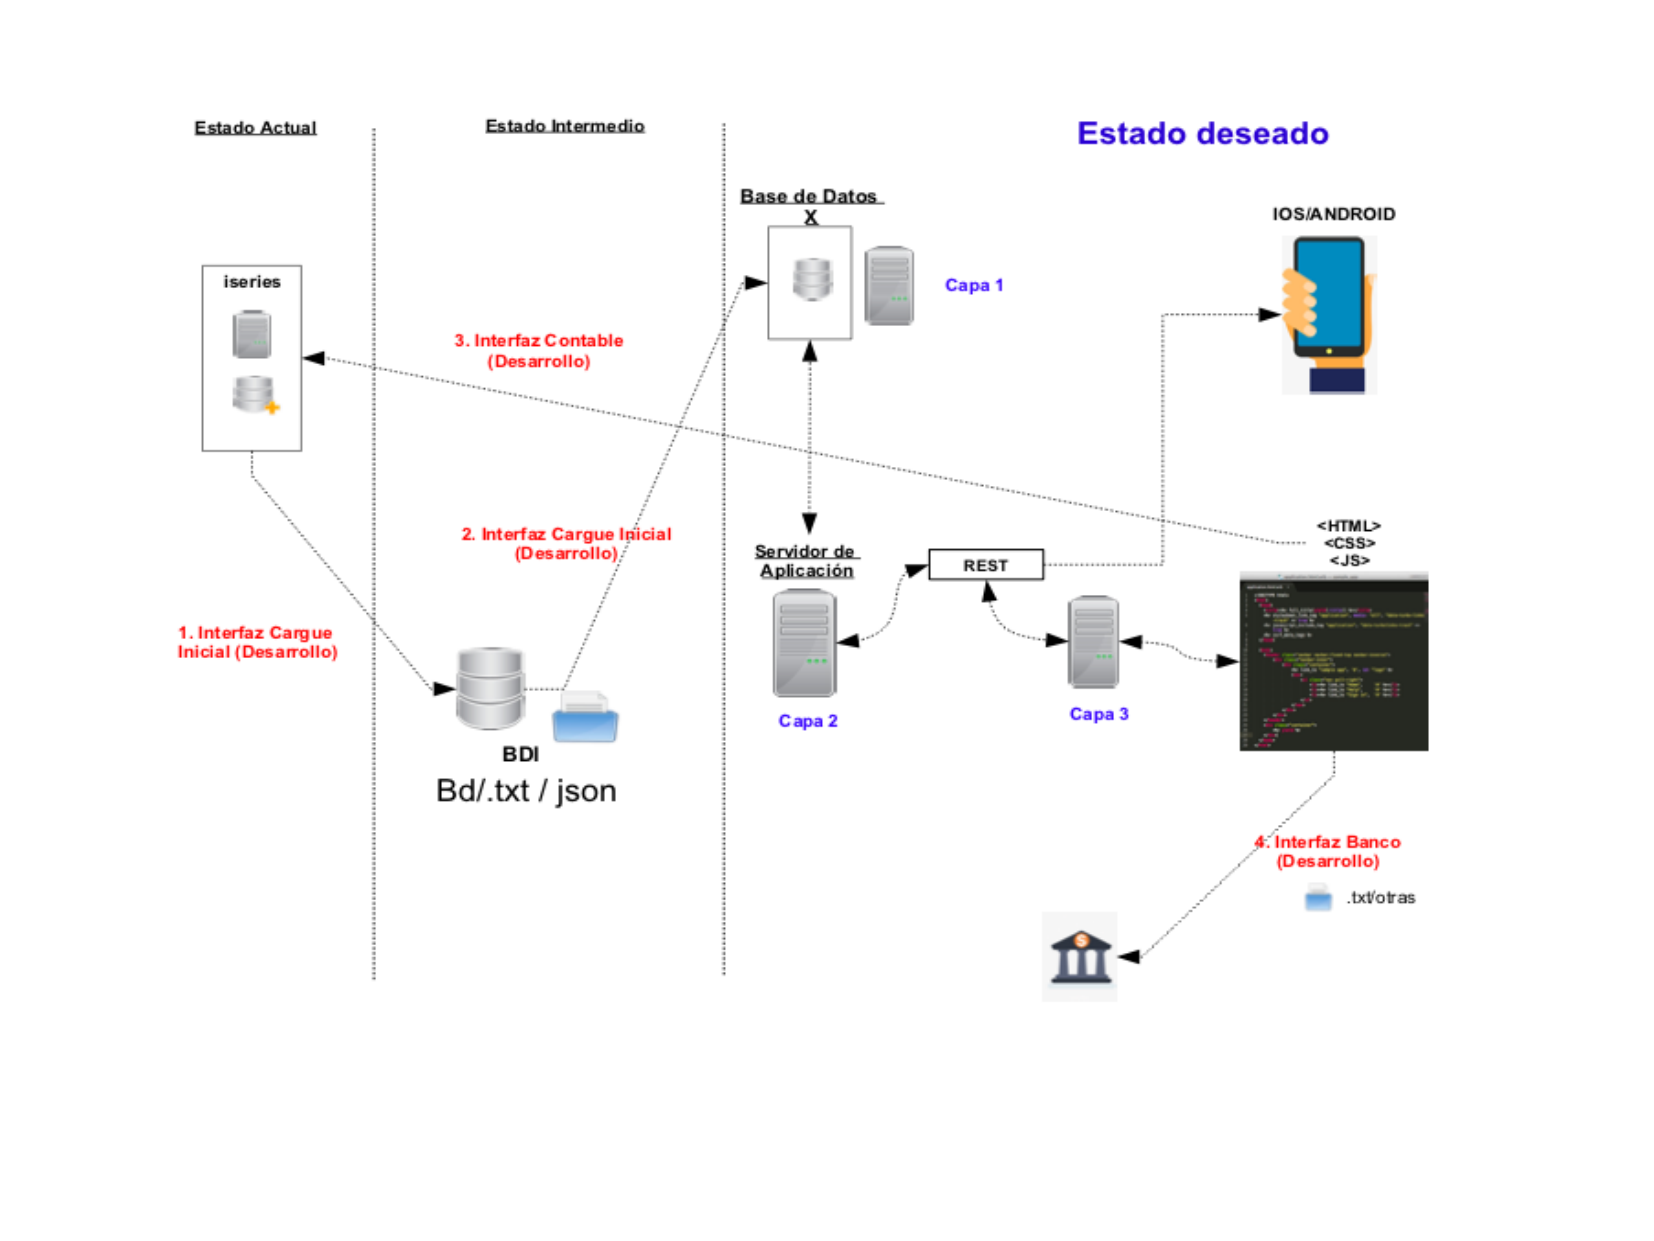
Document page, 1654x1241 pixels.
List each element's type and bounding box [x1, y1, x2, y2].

picture [94, 70, 1548, 1099]
